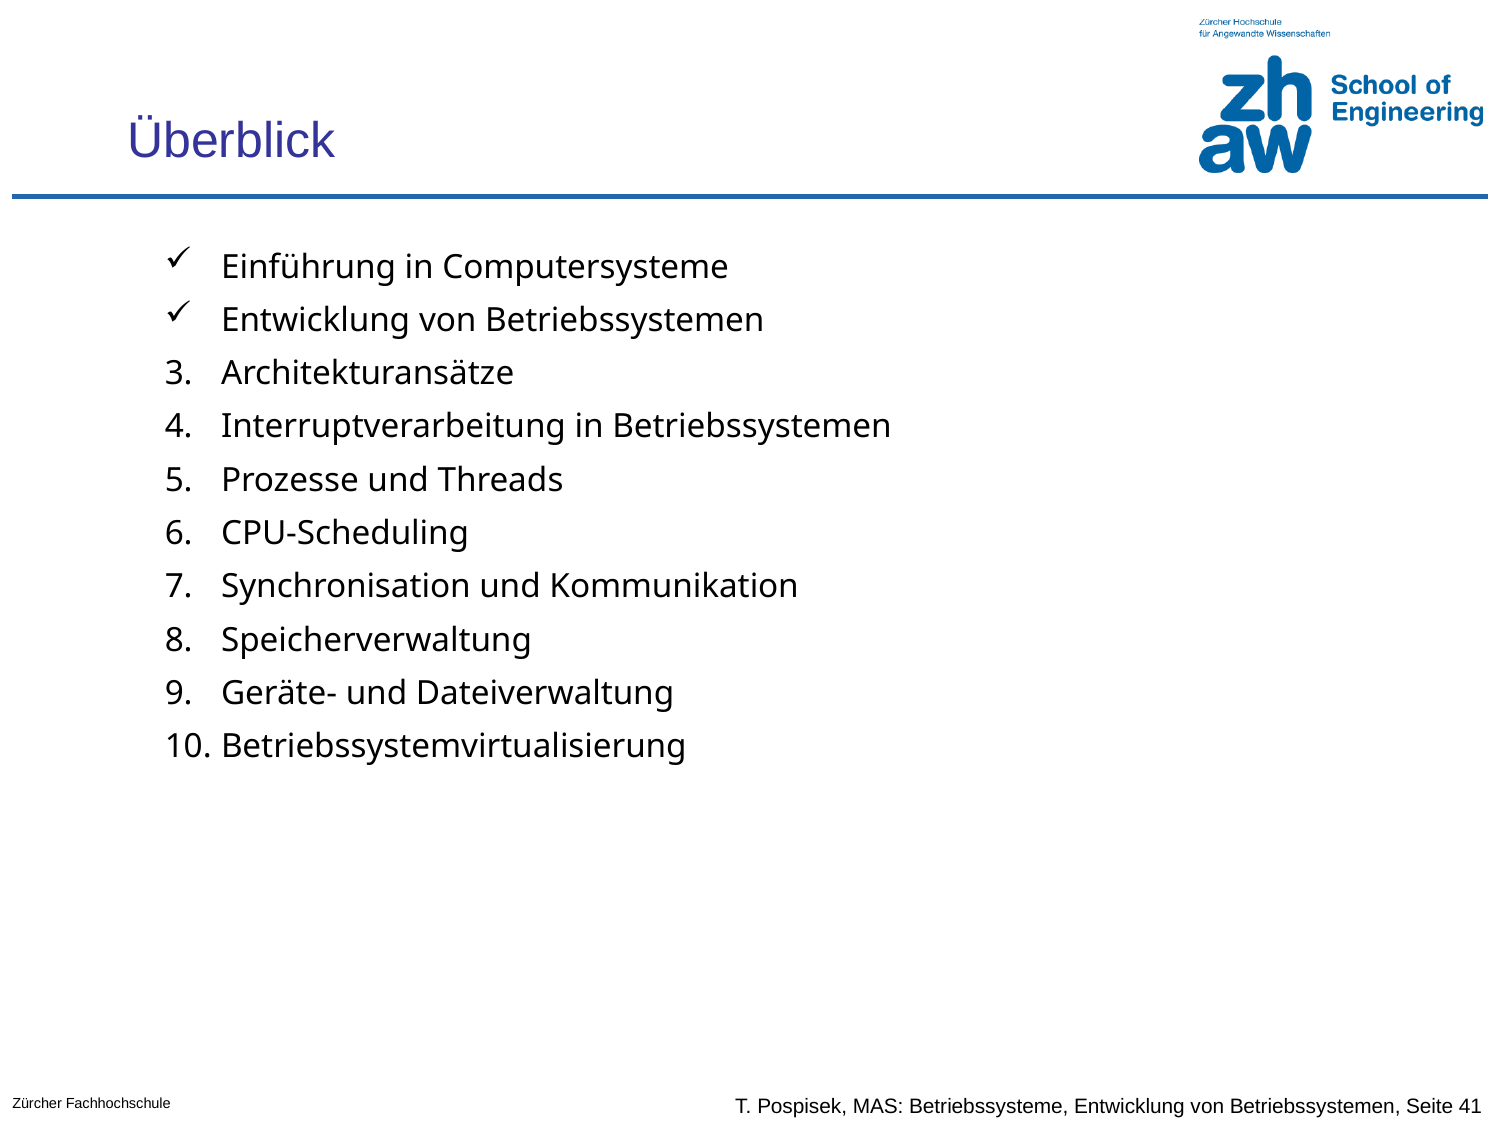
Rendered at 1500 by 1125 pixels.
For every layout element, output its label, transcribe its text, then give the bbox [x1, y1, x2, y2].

picture [1199, 19, 1483, 173]
title Überblick [112, 50, 1391, 175]
text_box Einführung in Computersysteme Entwicklung von Betriebssystemen Architekturansätze Interruptverarbeitung in Betriebssystemen Prozesse und Threads CPU-Scheduling Synchronisation und Kommunikation Speicherverwaltung Geräte- und Dateiverwaltung Betriebssystemvirtualisierung [149, 237, 1363, 1013]
